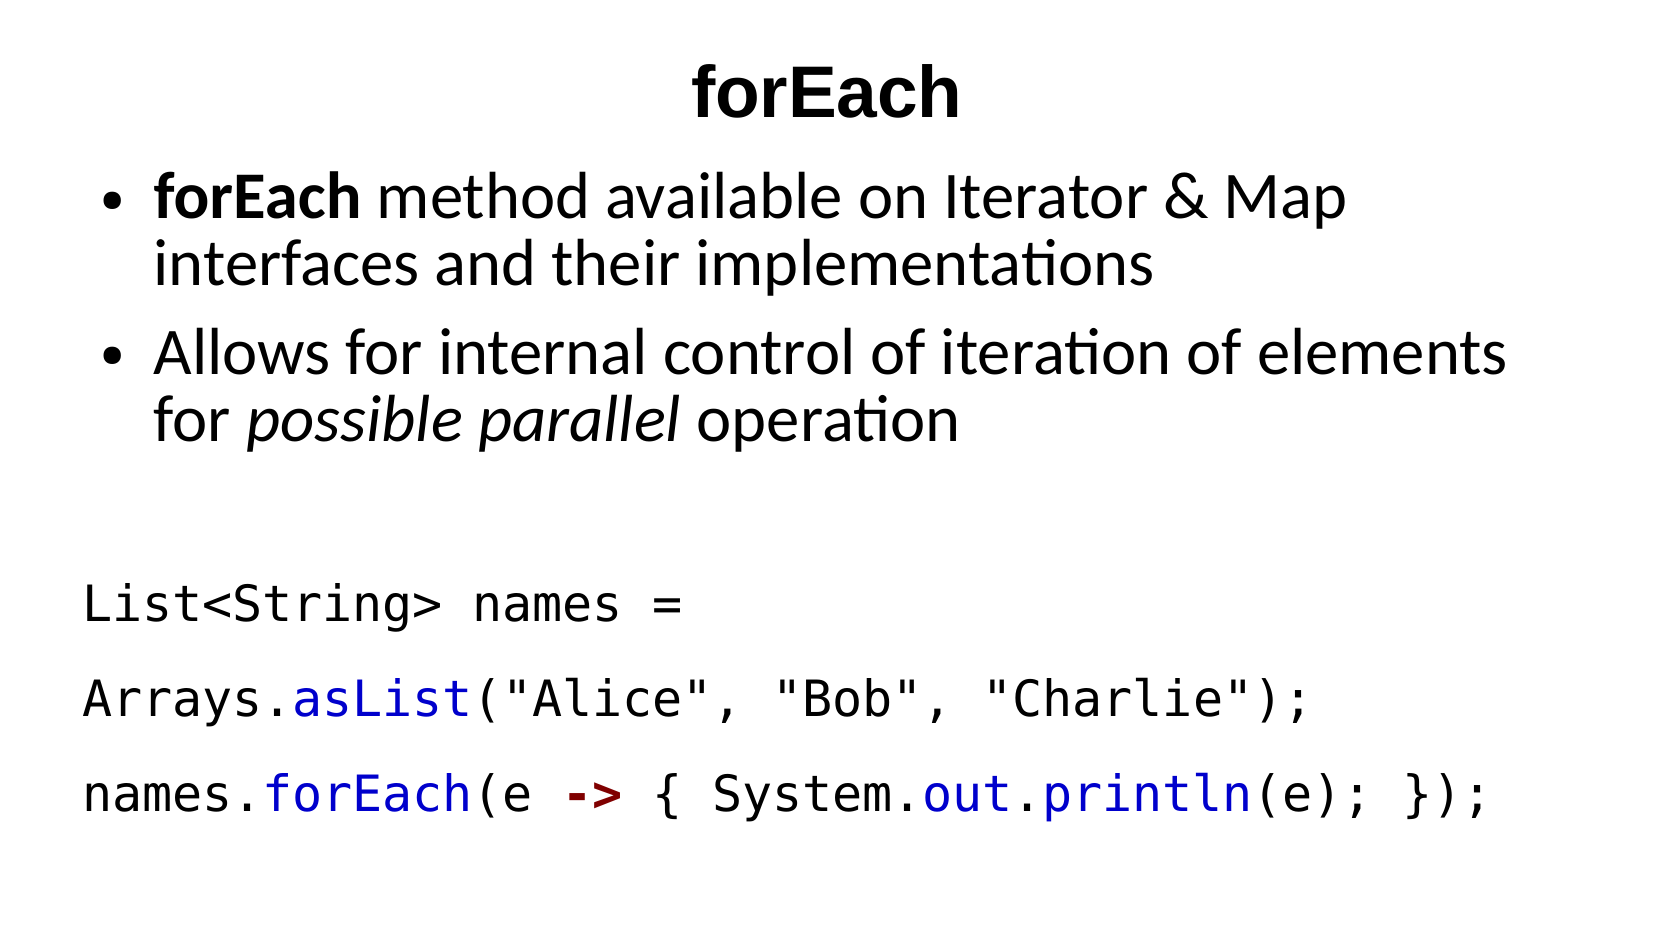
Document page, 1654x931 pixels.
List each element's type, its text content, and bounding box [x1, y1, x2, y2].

title forEach [82, 37, 1571, 147]
list forEach method available on Iterator & Map interfaces and their implementations Allows for internal control of iteration of elements for possible parallel operation List<String> names = Arrays.asList("Alice", "Bob", "Charlie"); names.forEach(e -> { System.out.println(e); }); [82, 168, 1538, 889]
